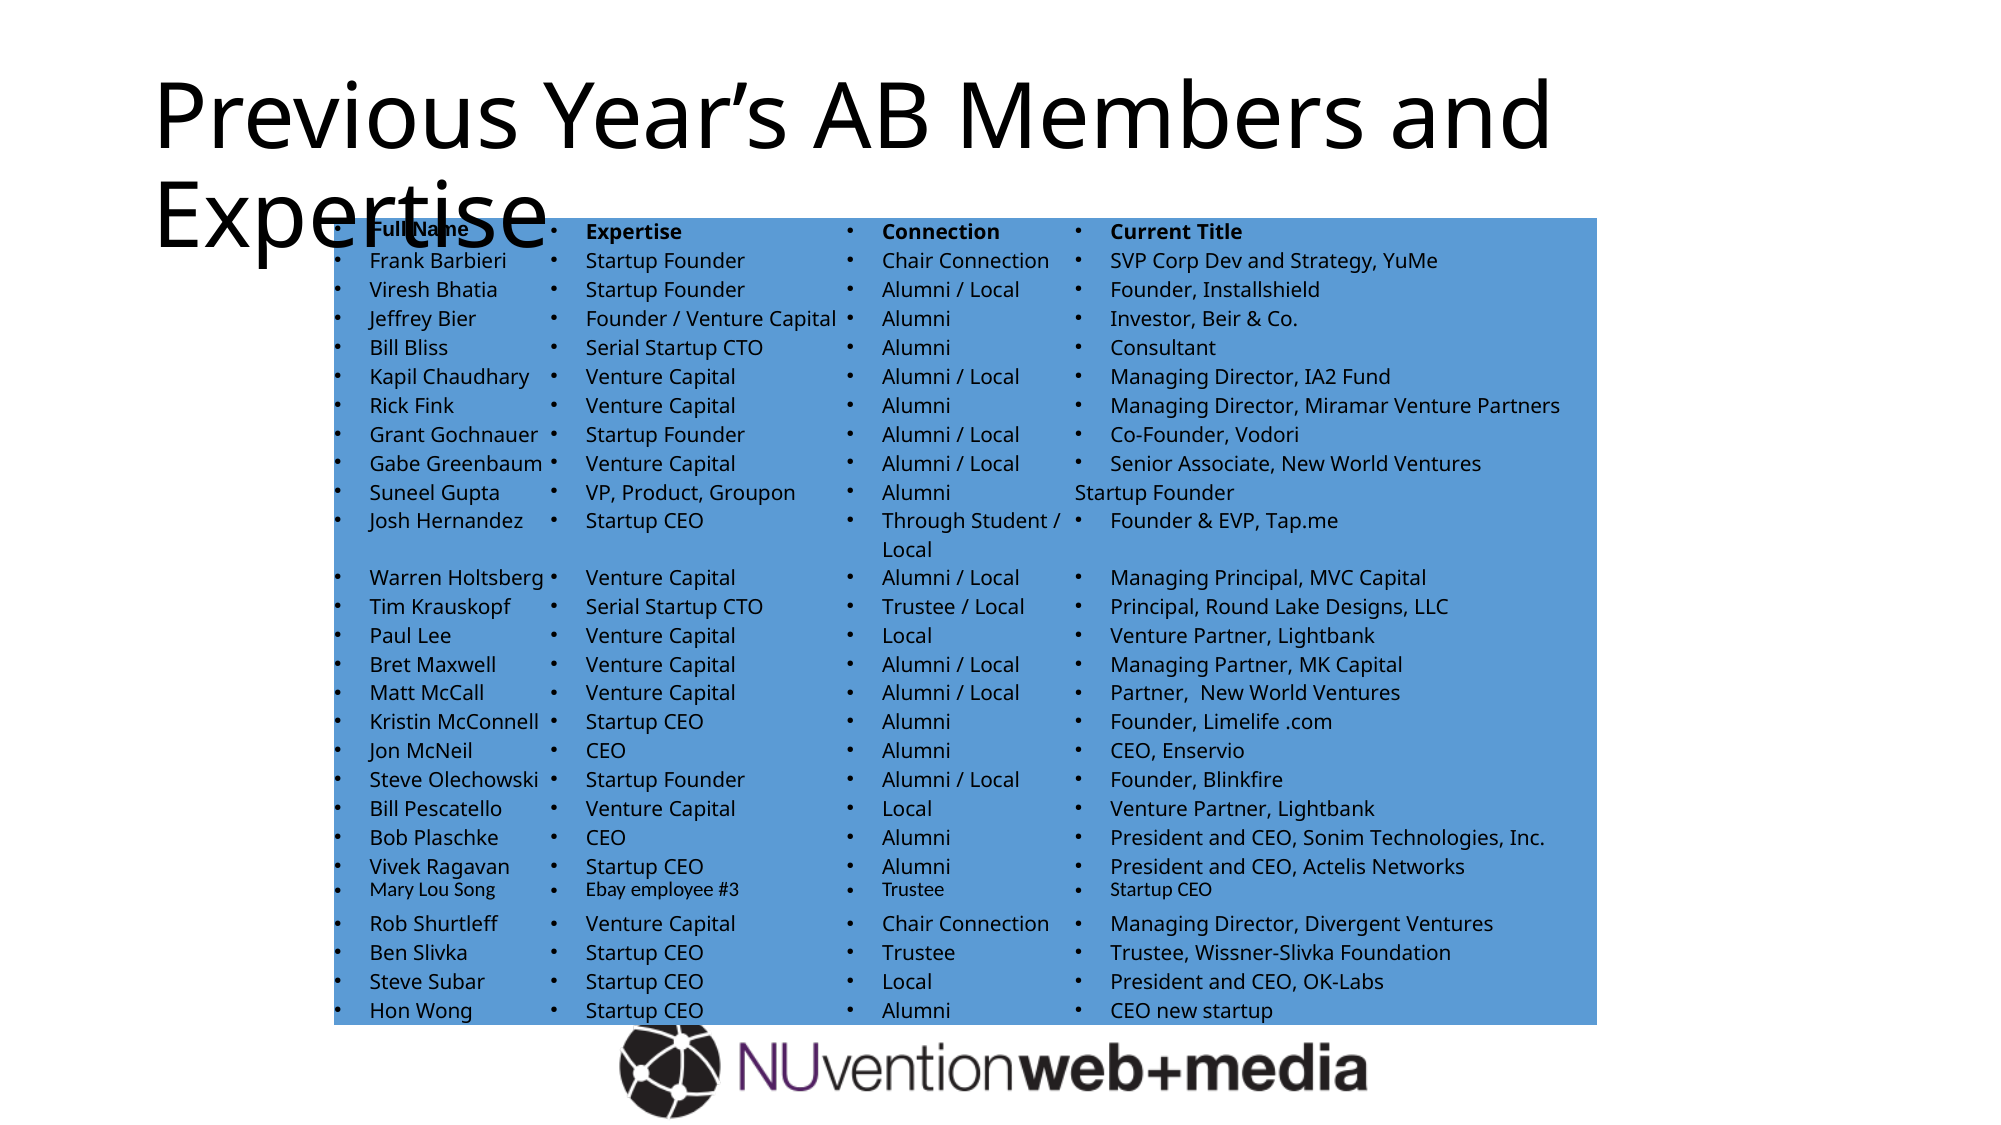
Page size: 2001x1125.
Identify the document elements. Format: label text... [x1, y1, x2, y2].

table_cell Principal, Round Lake Designs, LLC [1075, 592, 1597, 621]
table_cell Venture Capital [550, 910, 847, 939]
table_cell Grant Gochnauer [334, 420, 550, 449]
table_cell Ebay employee #3 [550, 881, 847, 910]
table_cell Venture Partner, Lightbank [1075, 794, 1597, 823]
table_cell Chair Connection [847, 910, 1075, 939]
table_cell Alumni / Local [847, 362, 1075, 391]
table_cell Jeffrey Bier [334, 304, 550, 333]
table_cell Alumni / Local [847, 650, 1075, 679]
table_cell Managing Partner, MK Capital [1075, 650, 1597, 679]
table_cell Founder, Blinkfire [1075, 765, 1597, 794]
table_cell Bill Pescatello [334, 794, 550, 823]
table_cell Co-Founder, Vodori [1075, 420, 1597, 449]
table_cell Founder & EVP, Tap.me [1075, 507, 1597, 563]
table_cell Alumni [847, 304, 1075, 333]
table_cell Alumni [847, 333, 1075, 362]
table_cell Venture Capital [550, 794, 847, 823]
table_cell Local [847, 621, 1075, 650]
table_cell Alumni [847, 736, 1075, 765]
table_cell CEO, Enservio [1075, 736, 1597, 765]
table_cell Vivek Ragavan [334, 852, 550, 881]
table_cell Jon McNeil [334, 736, 550, 765]
table_cell Startup CEO [550, 852, 847, 881]
table_cell Startup CEO [1075, 881, 1597, 910]
table_cell Startup Founder [550, 278, 847, 304]
table_cell Alumni [847, 478, 1075, 507]
table_cell Startup Founder [1075, 478, 1597, 507]
table_cell Alumni [847, 391, 1075, 420]
table_cell VP, Product, Groupon [550, 478, 847, 507]
table_cell Steve Olechowski [334, 765, 550, 794]
table_cell Hon Wong [334, 996, 550, 1025]
table_cell Startup CEO [550, 507, 847, 563]
table_cell Trustee, Wissner-Slivka Foundation [1075, 939, 1597, 967]
table_cell Managing Director, Miramar Venture Partners [1075, 391, 1597, 420]
table_cell Founder, Installshield [1075, 278, 1597, 304]
table_cell Venture Capital [550, 449, 847, 478]
table_cell Through Student / Local [847, 507, 1075, 563]
table_cell Trustee / Local [847, 592, 1075, 621]
table_cell Startup Founder [550, 765, 847, 794]
table_cell Trustee [847, 881, 1075, 910]
table_cell Managing Director, Divergent Ventures [1075, 910, 1597, 939]
table_cell Warren Holtsberg [334, 563, 550, 592]
table_cell President and CEO, OK-Labs [1075, 967, 1597, 996]
table_cell Venture Capital [550, 391, 847, 420]
table_cell Alumni [847, 708, 1075, 736]
table_cell Rob Shurtleff [334, 910, 550, 939]
table_cell Kapil Chaudhary [334, 362, 550, 391]
table_cell Alumni [847, 852, 1075, 881]
table_cell Viresh Bhatia [334, 278, 550, 304]
table_cell President and CEO, Actelis Networks [1075, 852, 1597, 881]
table_cell Local [847, 794, 1075, 823]
table_cell Venture Capital [550, 563, 847, 592]
table_cell Alumni / Local [847, 765, 1075, 794]
table_cell Serial Startup CTO [550, 592, 847, 621]
table_cell Bob Plaschke [334, 823, 550, 852]
table_cell Paul Lee [334, 621, 550, 650]
table_cell Alumni / Local [847, 278, 1075, 304]
table_cell Alumni / Local [847, 420, 1075, 449]
table_cell Matt McCall [334, 679, 550, 708]
table_cell Founder / Venture Capital [550, 304, 847, 333]
table_cell Partner, New World Ventures [1075, 679, 1597, 708]
table_cell Startup CEO [550, 996, 847, 1025]
table_cell Startup CEO [550, 939, 847, 967]
table_cell Mary Lou Song [334, 881, 550, 910]
table_cell Josh Hernandez [334, 507, 550, 563]
table_cell Alumni / Local [847, 679, 1075, 708]
table_cell Senior Associate, New World Ventures [1075, 449, 1597, 478]
table_cell Founder, Limelife .com [1075, 708, 1597, 736]
table_cell Local [847, 967, 1075, 996]
table_cell President and CEO, Sonim Technologies, Inc. [1075, 823, 1597, 852]
table_cell Startup CEO [550, 708, 847, 736]
table_cell Startup Founder [550, 420, 847, 449]
table_cell Venture Partner, Lightbank [1075, 621, 1597, 650]
table_cell Investor, Beir & Co. [1075, 304, 1597, 333]
table_cell Trustee [847, 939, 1075, 967]
table_cell Managing Director, IA2 Fund [1075, 362, 1597, 391]
table_cell Venture Capital [550, 621, 847, 650]
table_cell Bret Maxwell [334, 650, 550, 679]
table_cell CEO [550, 823, 847, 852]
table_cell Alumni / Local [847, 563, 1075, 592]
table_cell Venture Capital [550, 362, 847, 391]
table_cell Serial Startup CTO [550, 333, 847, 362]
table_cell Ben Slivka [334, 939, 550, 967]
table_cell Steve Subar [334, 967, 550, 996]
table_cell Alumni / Local [847, 449, 1075, 478]
title Previous Year’s AB Members and Expertise [137, 59, 1863, 278]
table_cell Suneel Gupta [334, 478, 550, 507]
table_cell Kristin McConnell [334, 708, 550, 736]
table_cell Startup CEO [550, 967, 847, 996]
table_cell Rick Fink [334, 391, 550, 420]
table_cell Gabe Greenbaum [334, 449, 550, 478]
table_cell Venture Capital [550, 679, 847, 708]
table_cell CEO new startup [1075, 996, 1597, 1025]
table_cell CEO [550, 736, 847, 765]
table_cell Consultant [1075, 333, 1597, 362]
table_cell Tim Krauskopf [334, 592, 550, 621]
table_cell Alumni [847, 996, 1075, 1025]
table_cell Bill Bliss [334, 333, 550, 362]
table_cell Managing Principal, MVC Capital [1075, 563, 1597, 592]
table_cell Venture Capital [550, 650, 847, 679]
table_cell Alumni [847, 823, 1075, 852]
